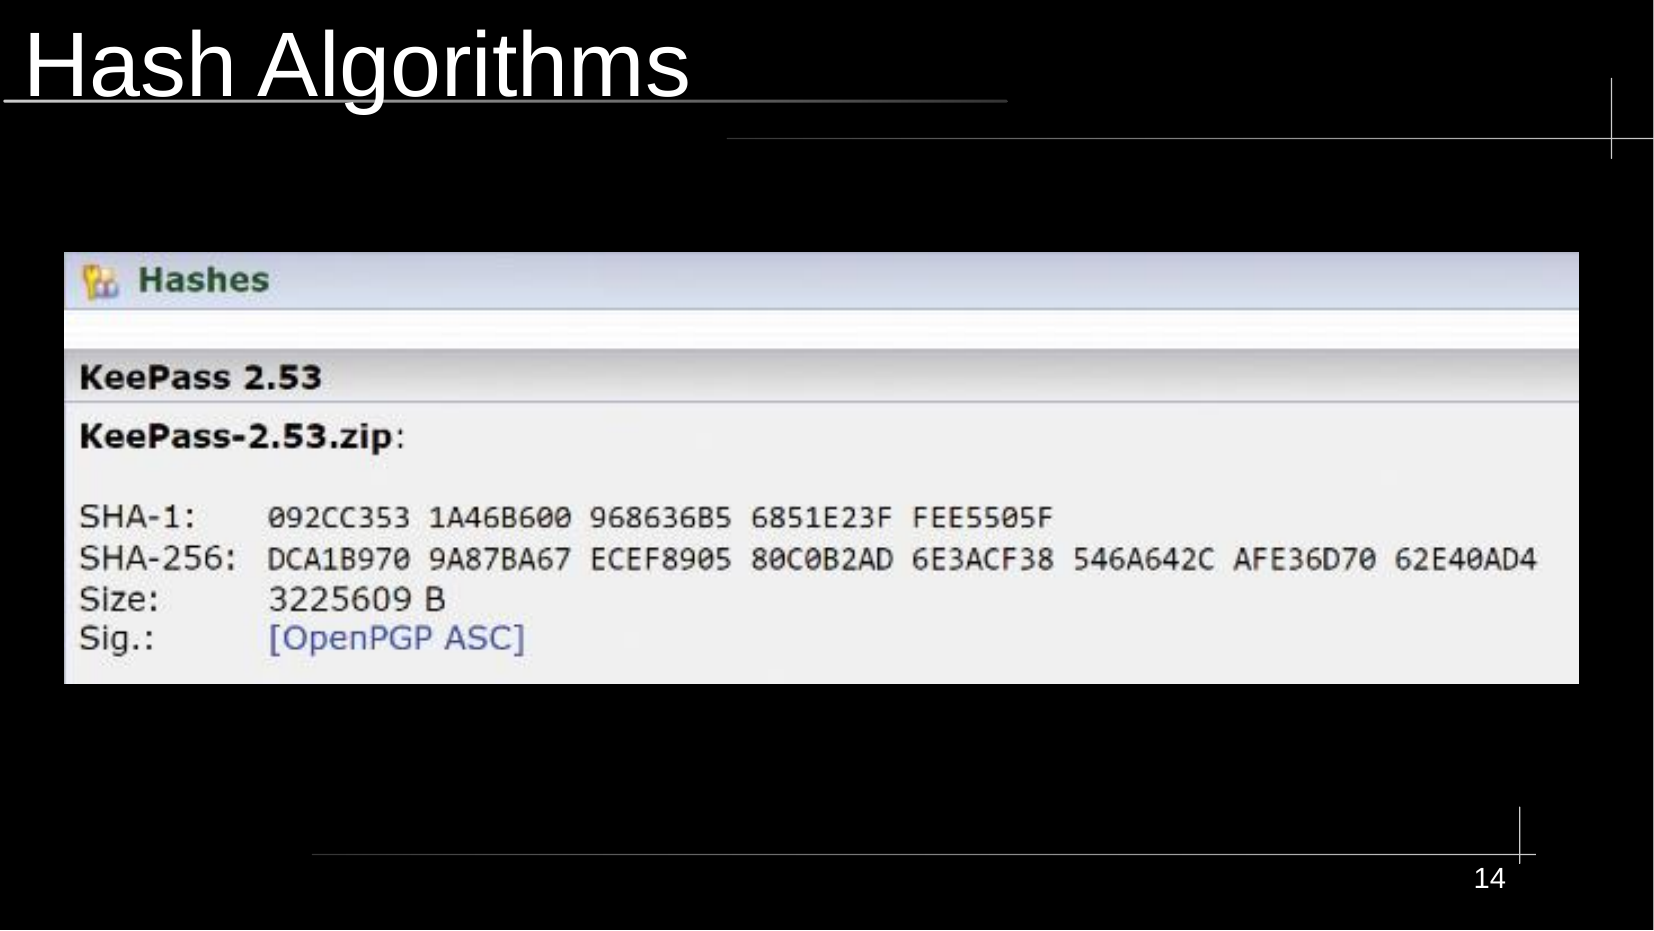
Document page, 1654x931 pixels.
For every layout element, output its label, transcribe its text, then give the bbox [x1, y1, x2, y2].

picture [64, 252, 1579, 684]
title Hash Algorithms [23, 11, 1589, 119]
